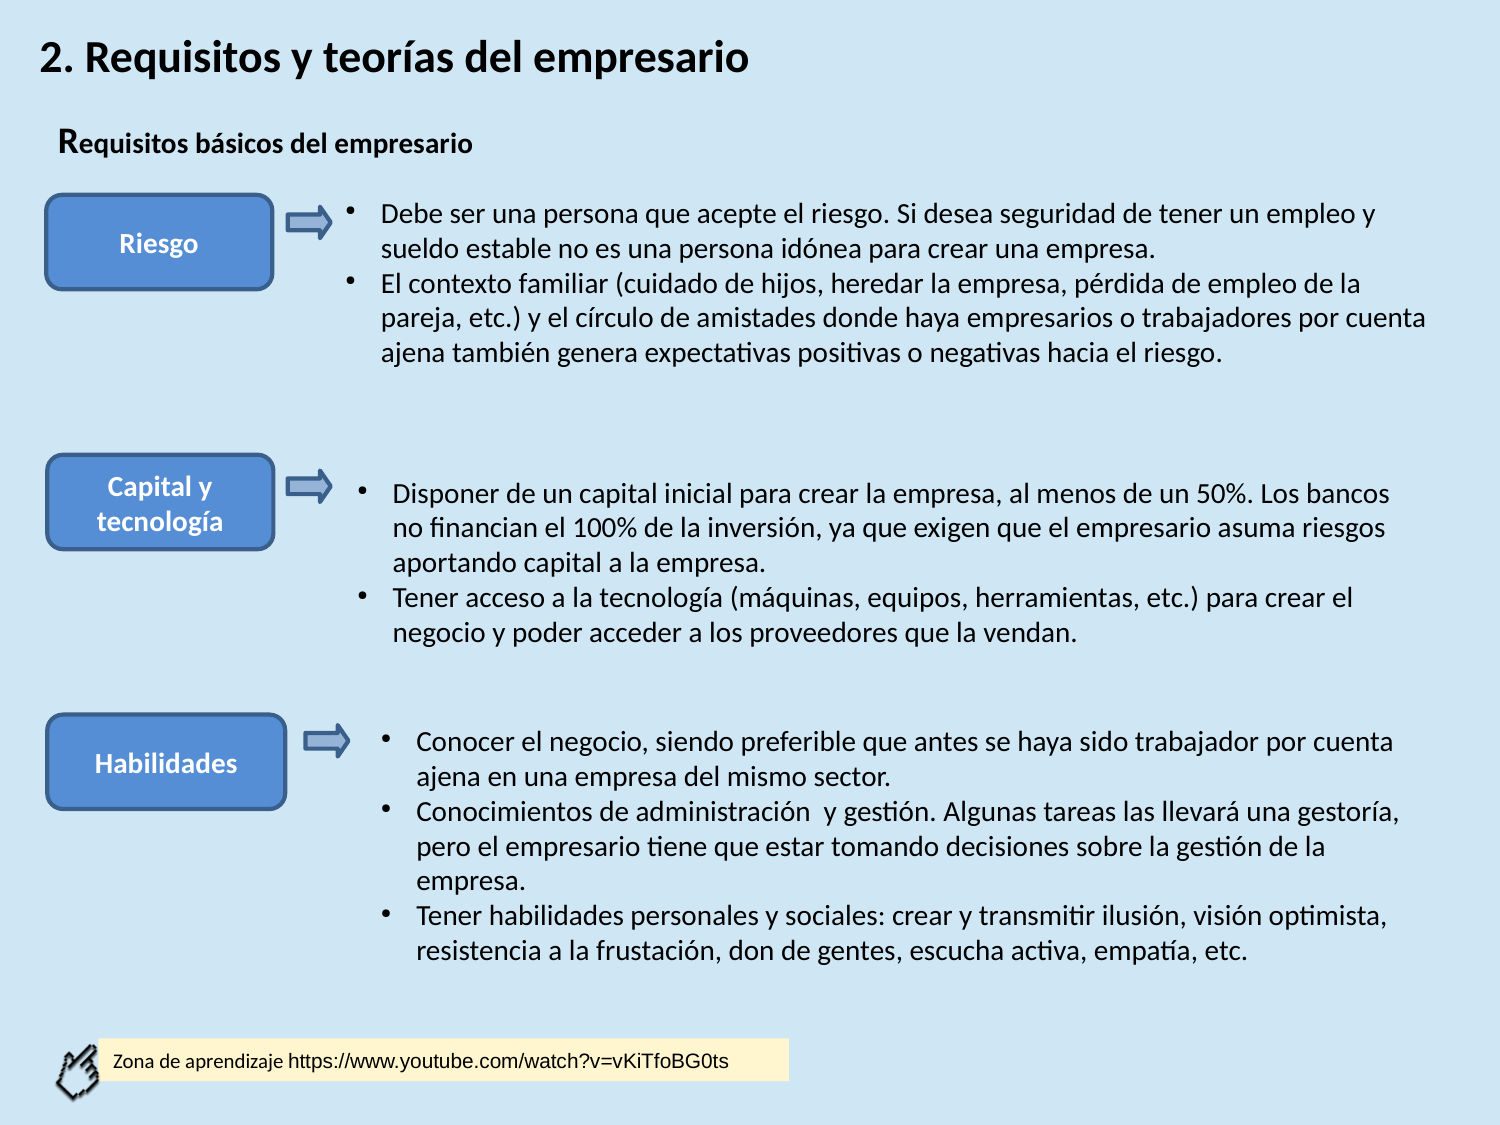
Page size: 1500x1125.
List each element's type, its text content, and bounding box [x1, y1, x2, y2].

text_box Riesgo [46, 194, 273, 290]
picture [42, 1033, 119, 1109]
text_box Capital y tecnología [47, 454, 274, 550]
text_box Zona de aprendizaje https://www.youtube.com/watch?v=vKiTfoBG0ts [98, 1038, 789, 1082]
text_box [287, 206, 330, 239]
text_box Requisitos básicos del empresario [43, 108, 1459, 169]
text_box Conocer el negocio, siendo preferible que antes se haya sido trabajador por cuenta ajena en una empresa del mismo sector. Conocimientos de administración y gestión. Algunas tareas las llevará una gestoría, pero el empresario tiene que estar tomando decisiones sobre la gestión de la empresa. Tener habilidades personales y sociales: crear y transmitir ilusión, visión optimista, resistencia a la frustación, don de gentes, escucha activa, empatía, etc. [366, 714, 1447, 975]
text_box Habilidades [47, 714, 286, 810]
text_box Disponer de un capital inicial para crear la empresa, al menos de un 50%. Los bancos no financian el 100% de la inversión, ya que exigen que el empresario asuma riesgos aportando capital a la empresa. Tener acceso a la tecnología (máquinas, equipos, herramientas, etc.) para crear el negocio y poder acceder a los proveedores que la vendan. [342, 466, 1441, 657]
text_box [287, 470, 331, 503]
text_box Debe ser una persona que acepte el riesgo. Si desea seguridad de tener un empleo y sueldo estable no es una persona idónea para crear una empresa. El contexto familiar (cuidado de hijos, heredar la empresa, pérdida de empleo de la pareja, etc.) y el círculo de amistades donde haya empresarios o trabajadores por cuenta ajena también genera expectativas positivas o negativas hacia el riesgo. [330, 186, 1453, 377]
text_box 2. Requisitos y teorías del empresario [24, 6, 1375, 102]
text_box [305, 725, 349, 757]
